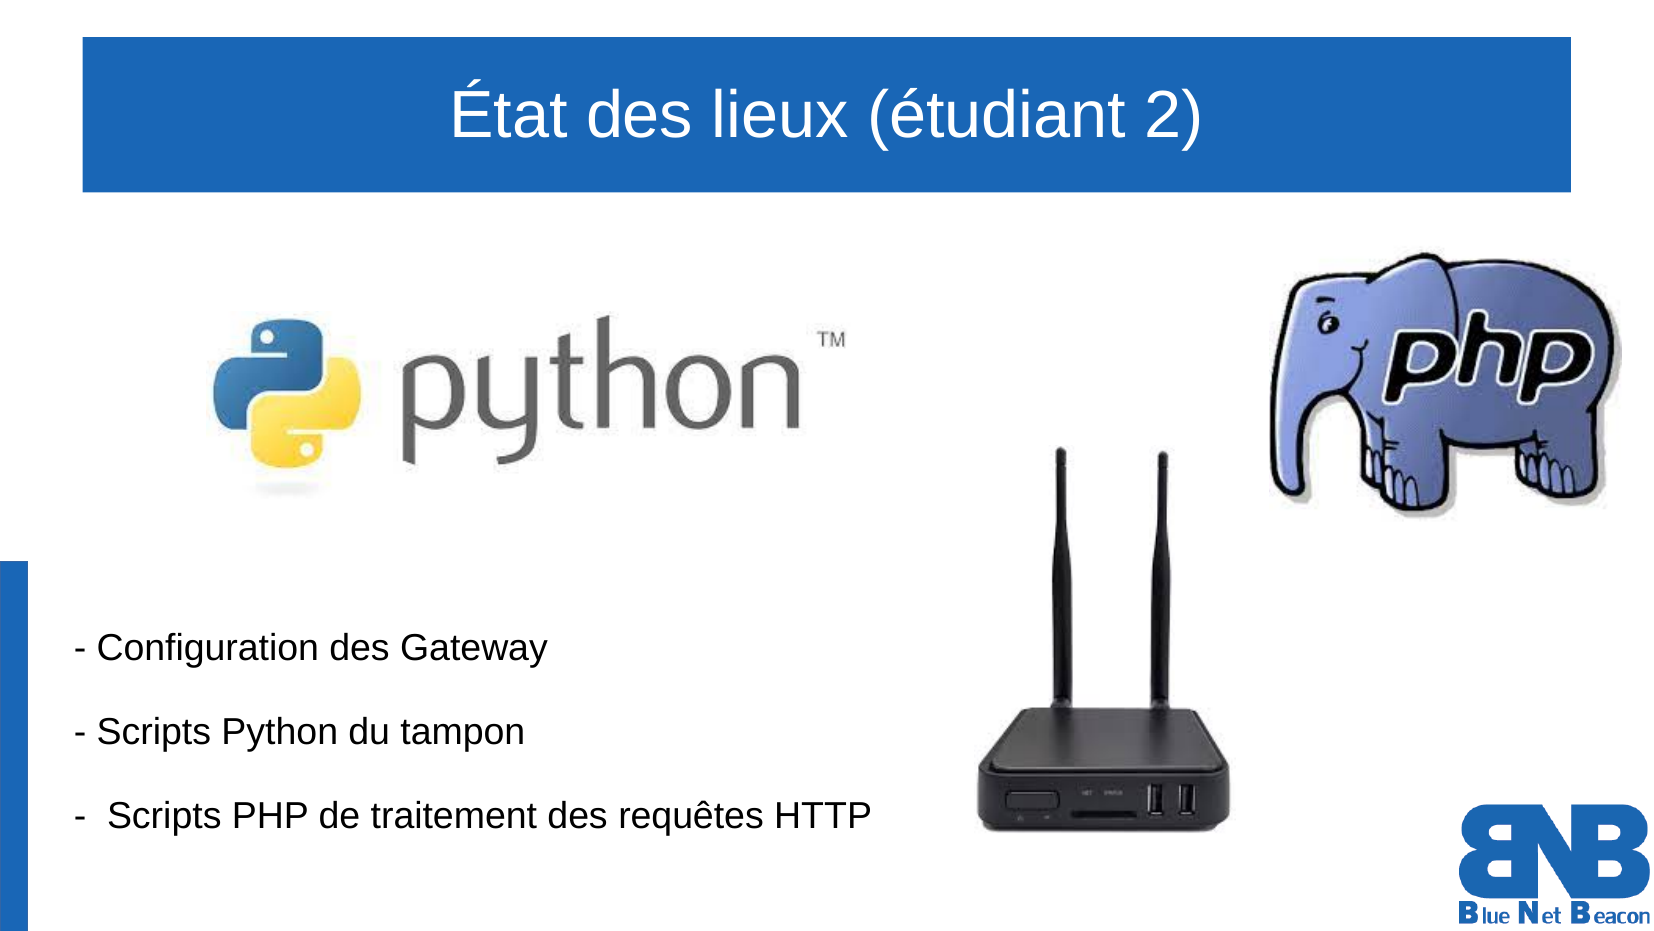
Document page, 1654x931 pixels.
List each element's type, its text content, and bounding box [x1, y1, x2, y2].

text_box [0, 561, 28, 931]
title État des lieux (étudiant 2) [82, 37, 1571, 193]
picture [1459, 797, 1650, 930]
picture [974, 445, 1236, 916]
picture [1269, 209, 1622, 562]
text_box - Configuration des Gateway - Scripts Python du tampon - Scripts PHP de traitement des requêtes HTTP [59, 619, 916, 886]
picture [206, 311, 852, 502]
